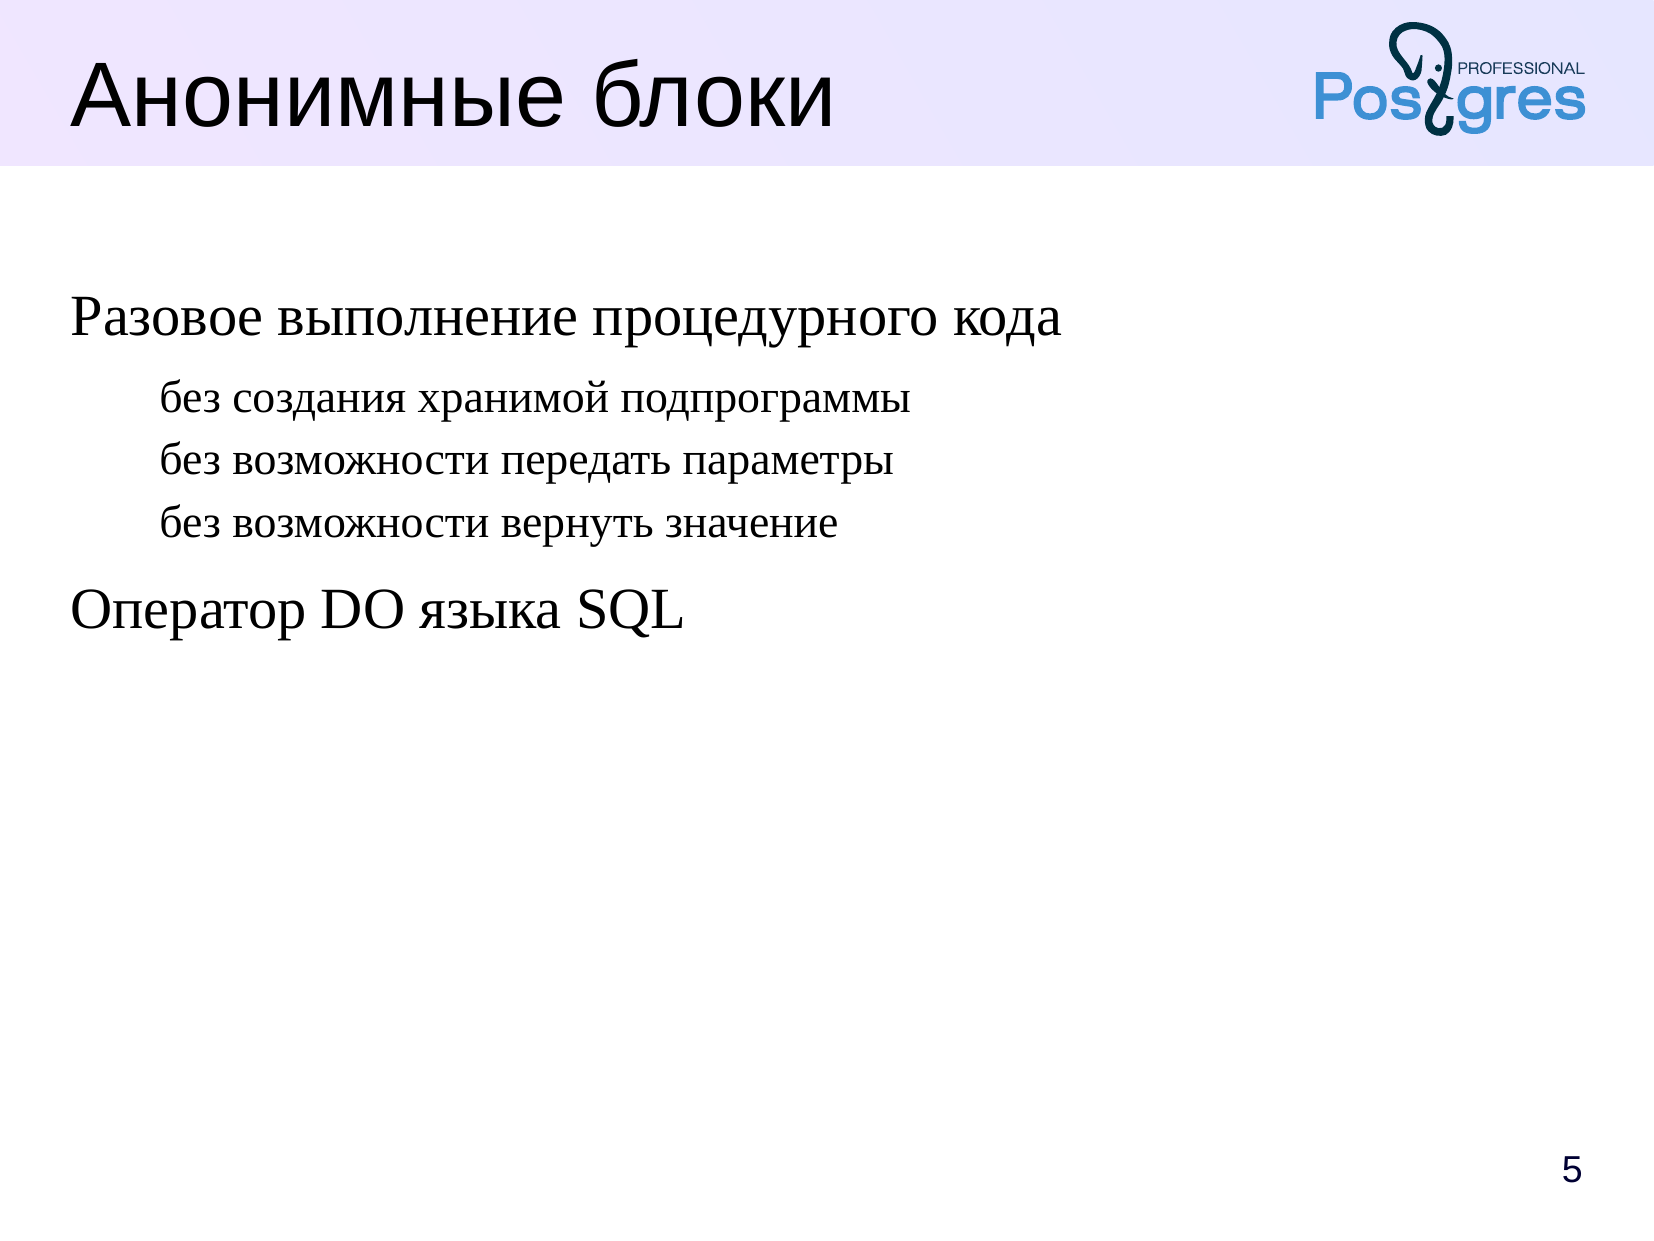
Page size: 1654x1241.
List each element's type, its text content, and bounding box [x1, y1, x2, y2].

list Разовое выполнение процедурного кода без создания хранимой подпрограммы без возможности передать параметры без возможности вернуть значение Оператор DO языка SQL [70, 283, 1583, 1141]
title Анонимные блоки [70, 43, 1241, 147]
